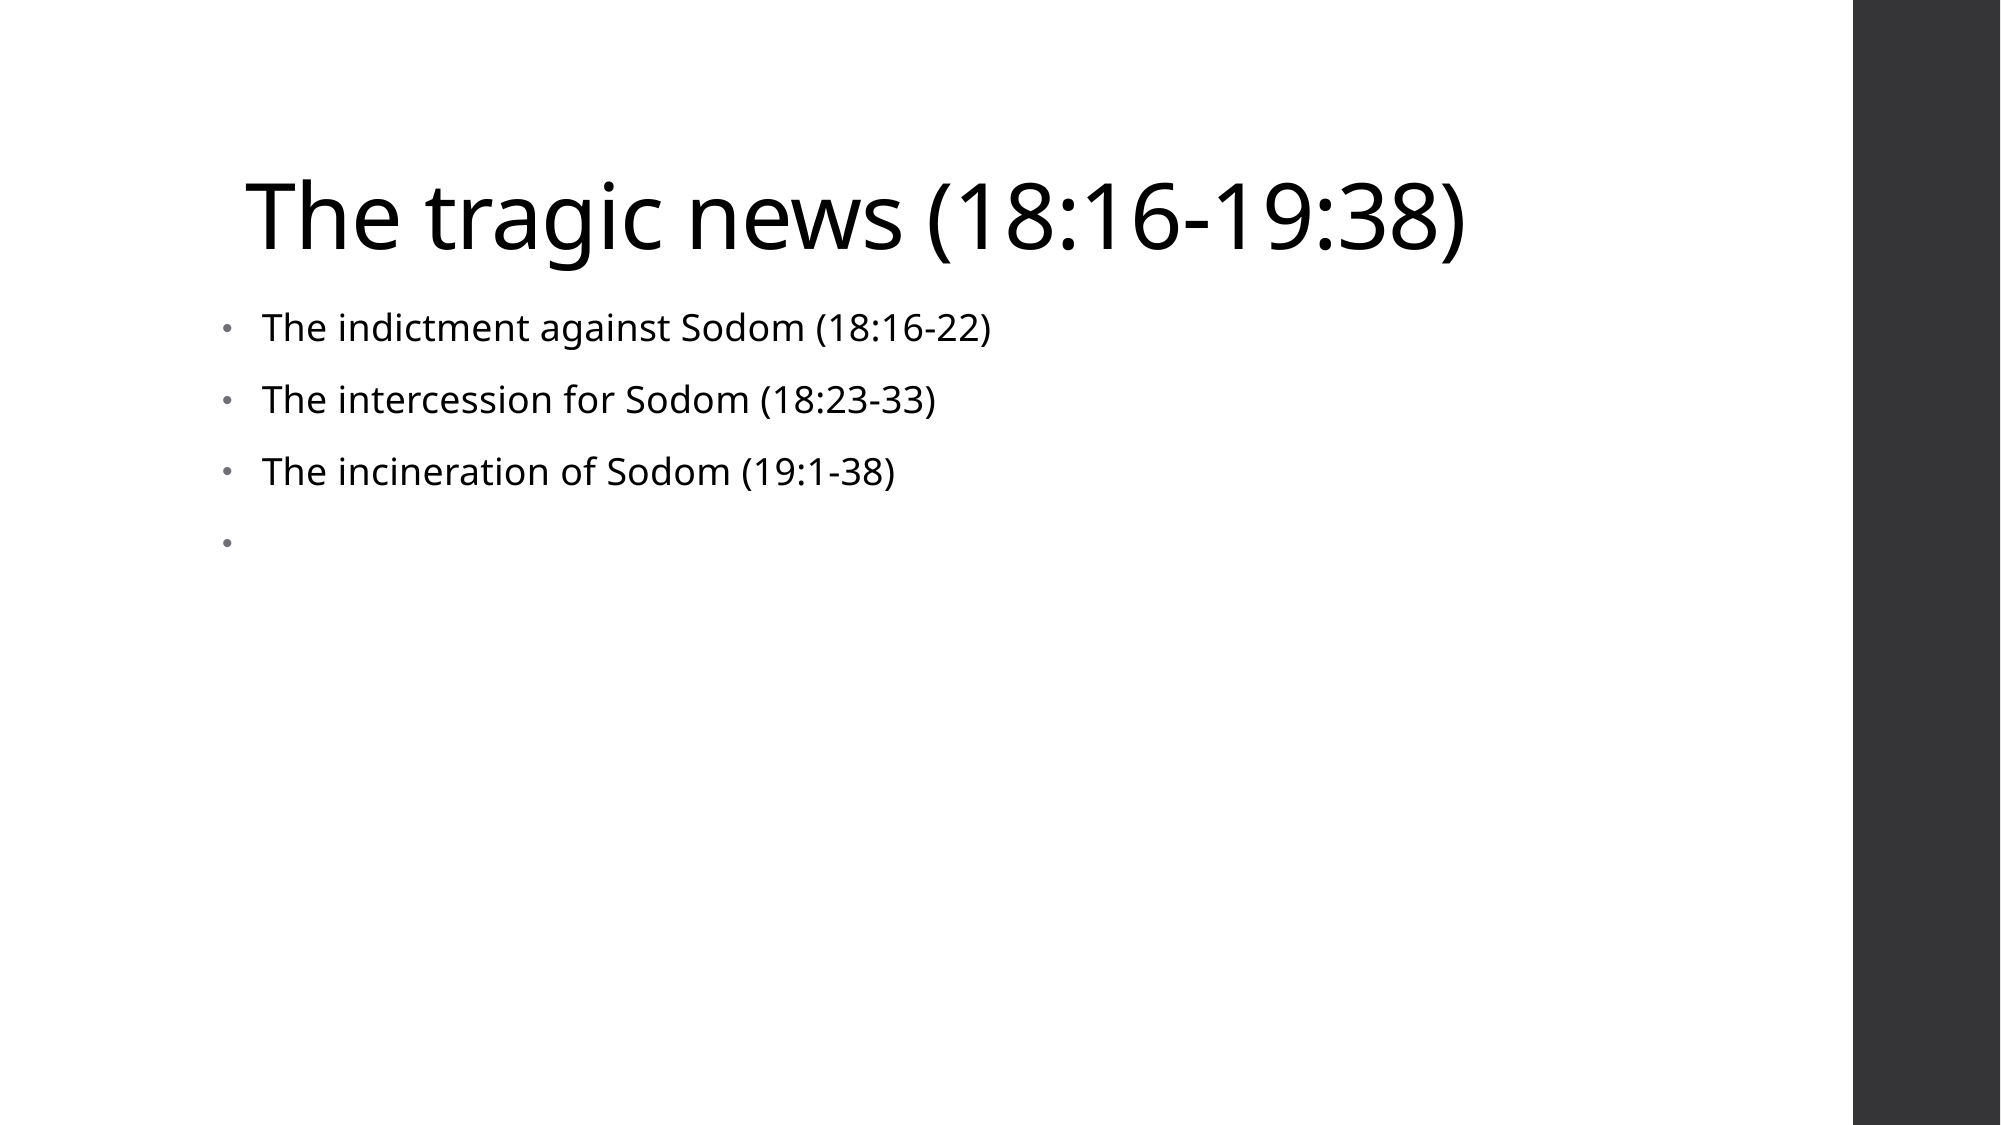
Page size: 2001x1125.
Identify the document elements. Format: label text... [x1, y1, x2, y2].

title The tragic news (18:16-19:38) [206, 60, 1797, 278]
list The indictment against Sodom (18:16-22) The intercession for Sodom (18:23-33) The incineration of Sodom (19:1-38) [206, 299, 1617, 1014]
